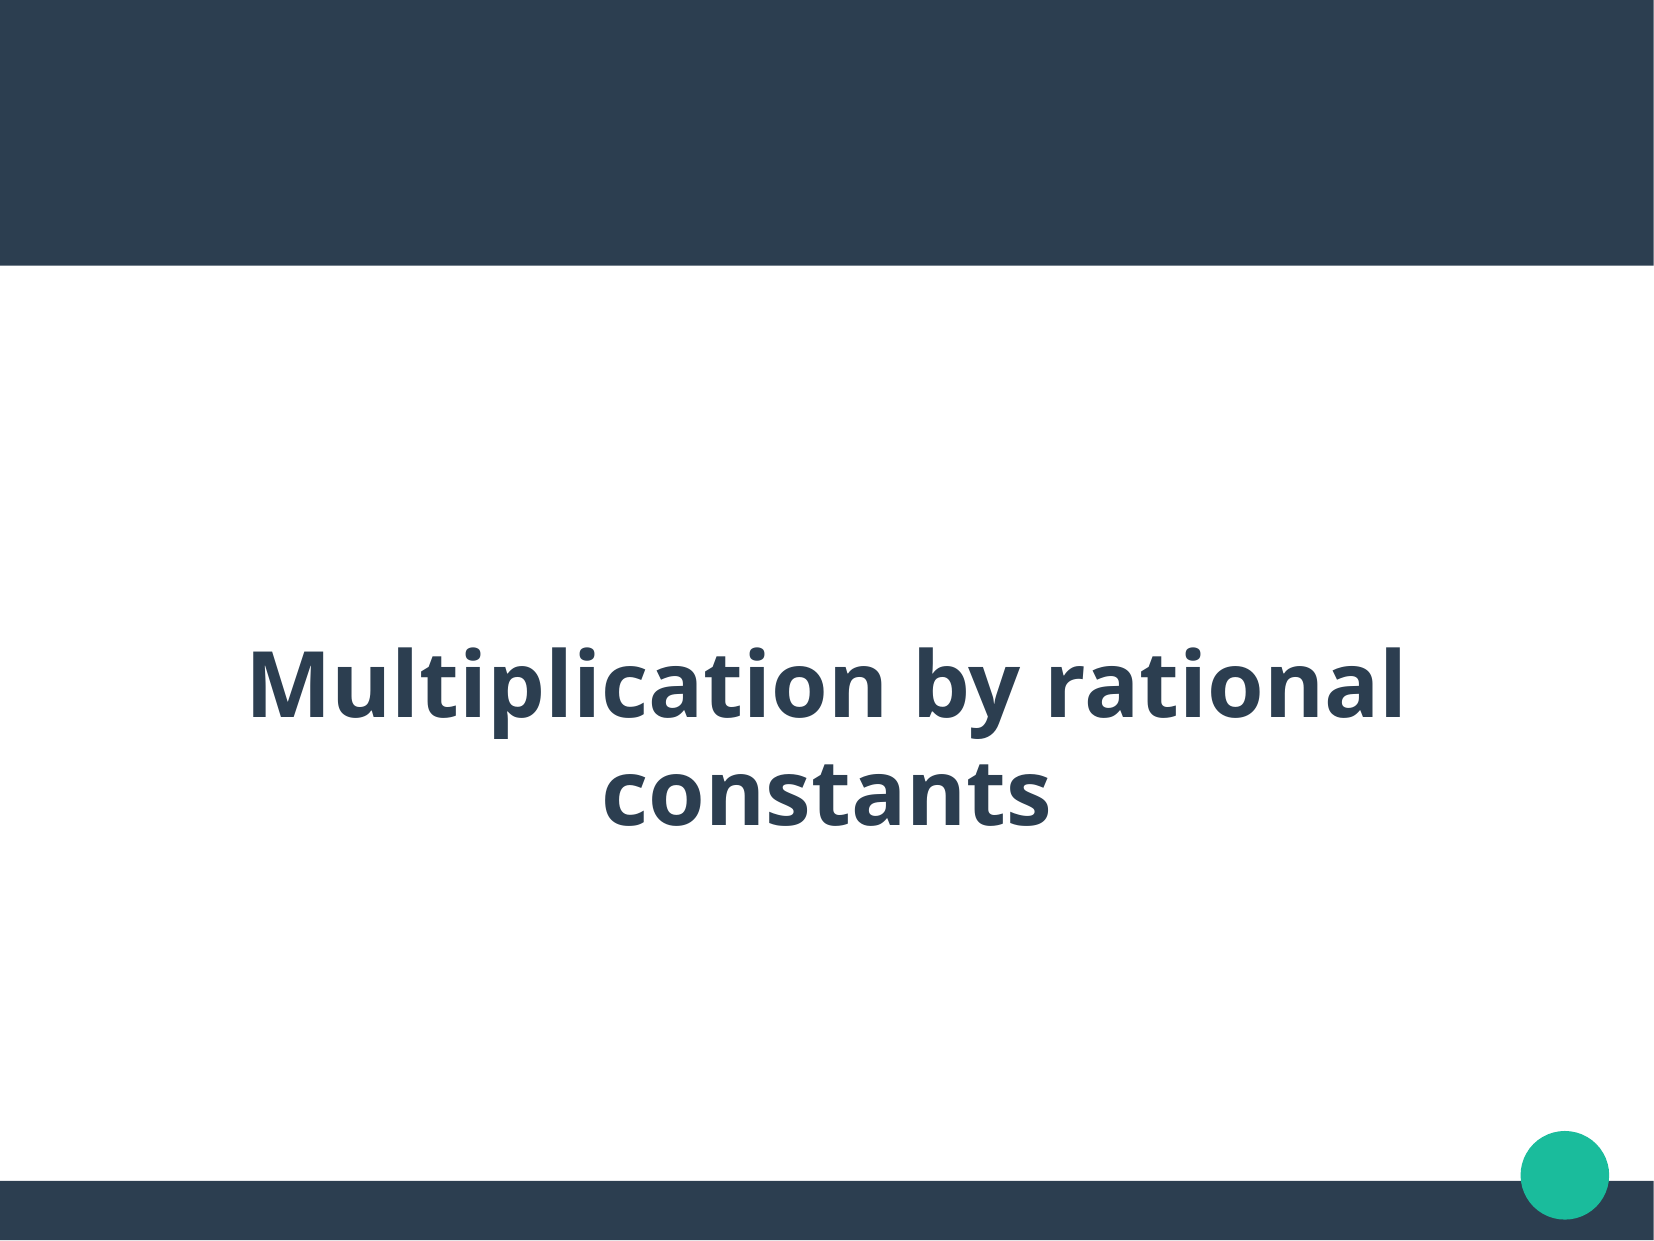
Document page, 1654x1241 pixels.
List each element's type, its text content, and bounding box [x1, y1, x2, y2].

subtitle Multiplication by rational constants [59, 324, 1595, 1152]
